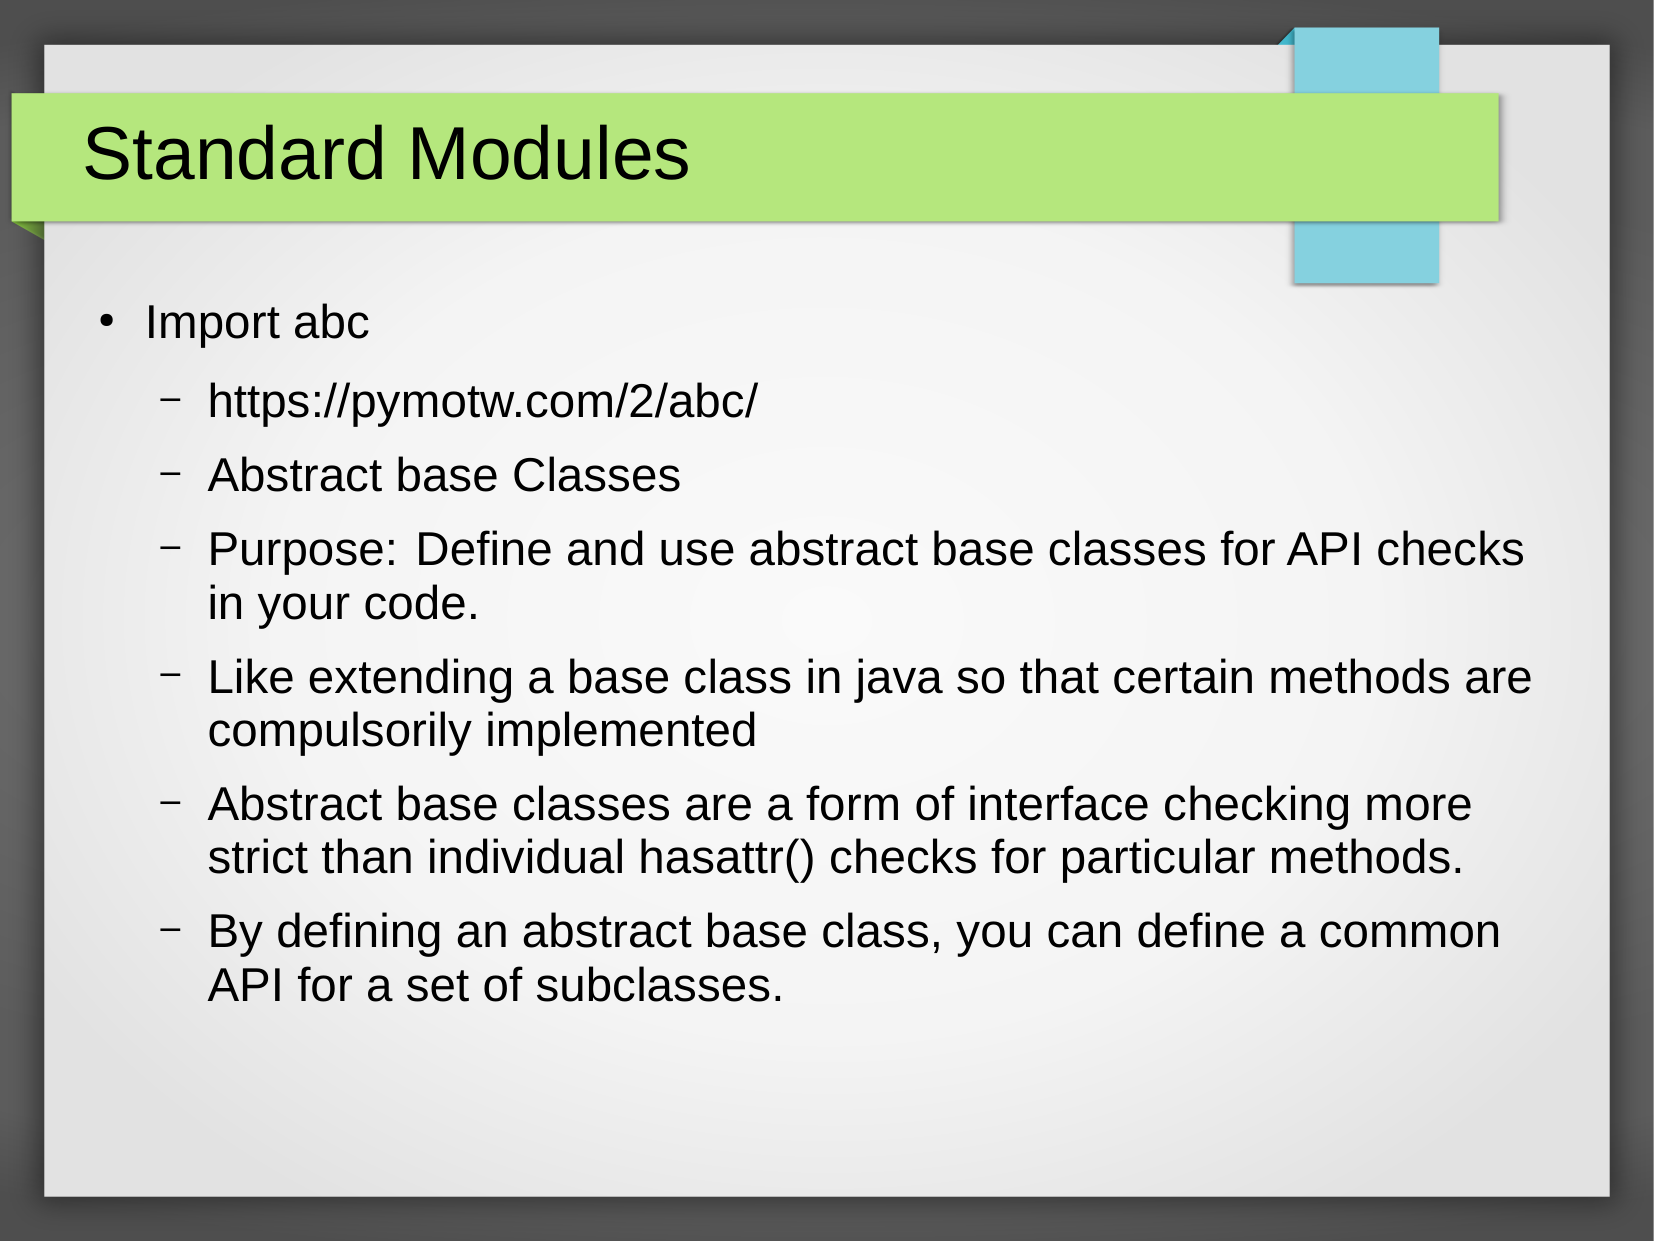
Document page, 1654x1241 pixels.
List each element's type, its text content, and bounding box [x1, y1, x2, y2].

picture [0, 0, 1654, 1241]
title Standard Modules [82, 94, 1264, 213]
list Import abc https://pymotw.com/2/abc/ Abstract base Classes Purpose: Define and use abstract base classes for API checks in your code. Like extending a base class in java so that certain methods are compulsorily implemented Abstract base classes are a form of interface checking more strict than individual hasattr() checks for particular methods. By defining an abstract base class, you can define a common API for a set of subclasses. [82, 295, 1571, 1015]
